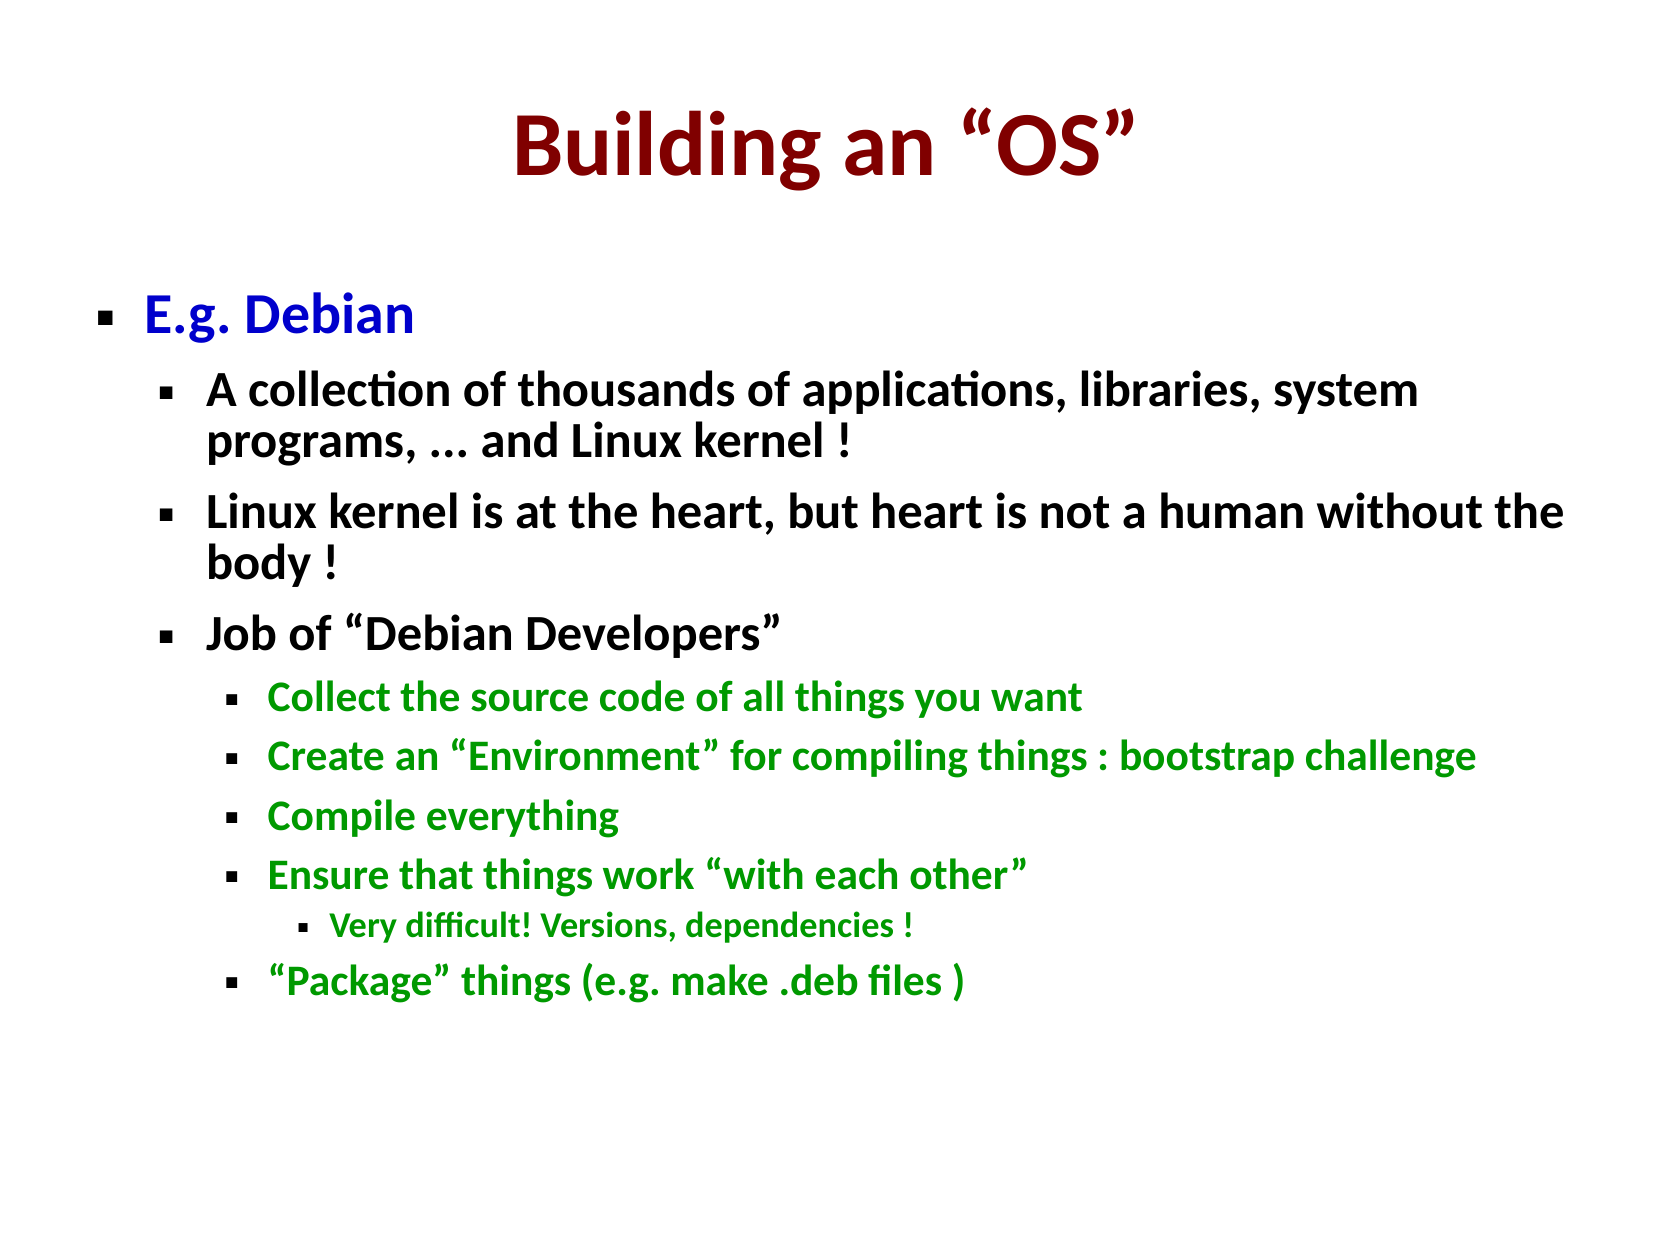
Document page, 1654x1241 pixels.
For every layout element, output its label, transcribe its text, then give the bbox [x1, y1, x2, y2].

list E.g. Debian A collection of thousands of applications, libraries, system programs, ... and Linux kernel ! Linux kernel is at the heart, but heart is not a human without the body ! Job of “Debian Developers” Collect the source code of all things you want Create an “Environment” for compiling things : bootstrap challenge Compile everything Ensure that things work “with each other” Very difficult! Versions, dependencies ! “Package” things (e.g. make .deb files ) [82, 290, 1571, 1010]
title Building an “OS” [82, 49, 1571, 257]
